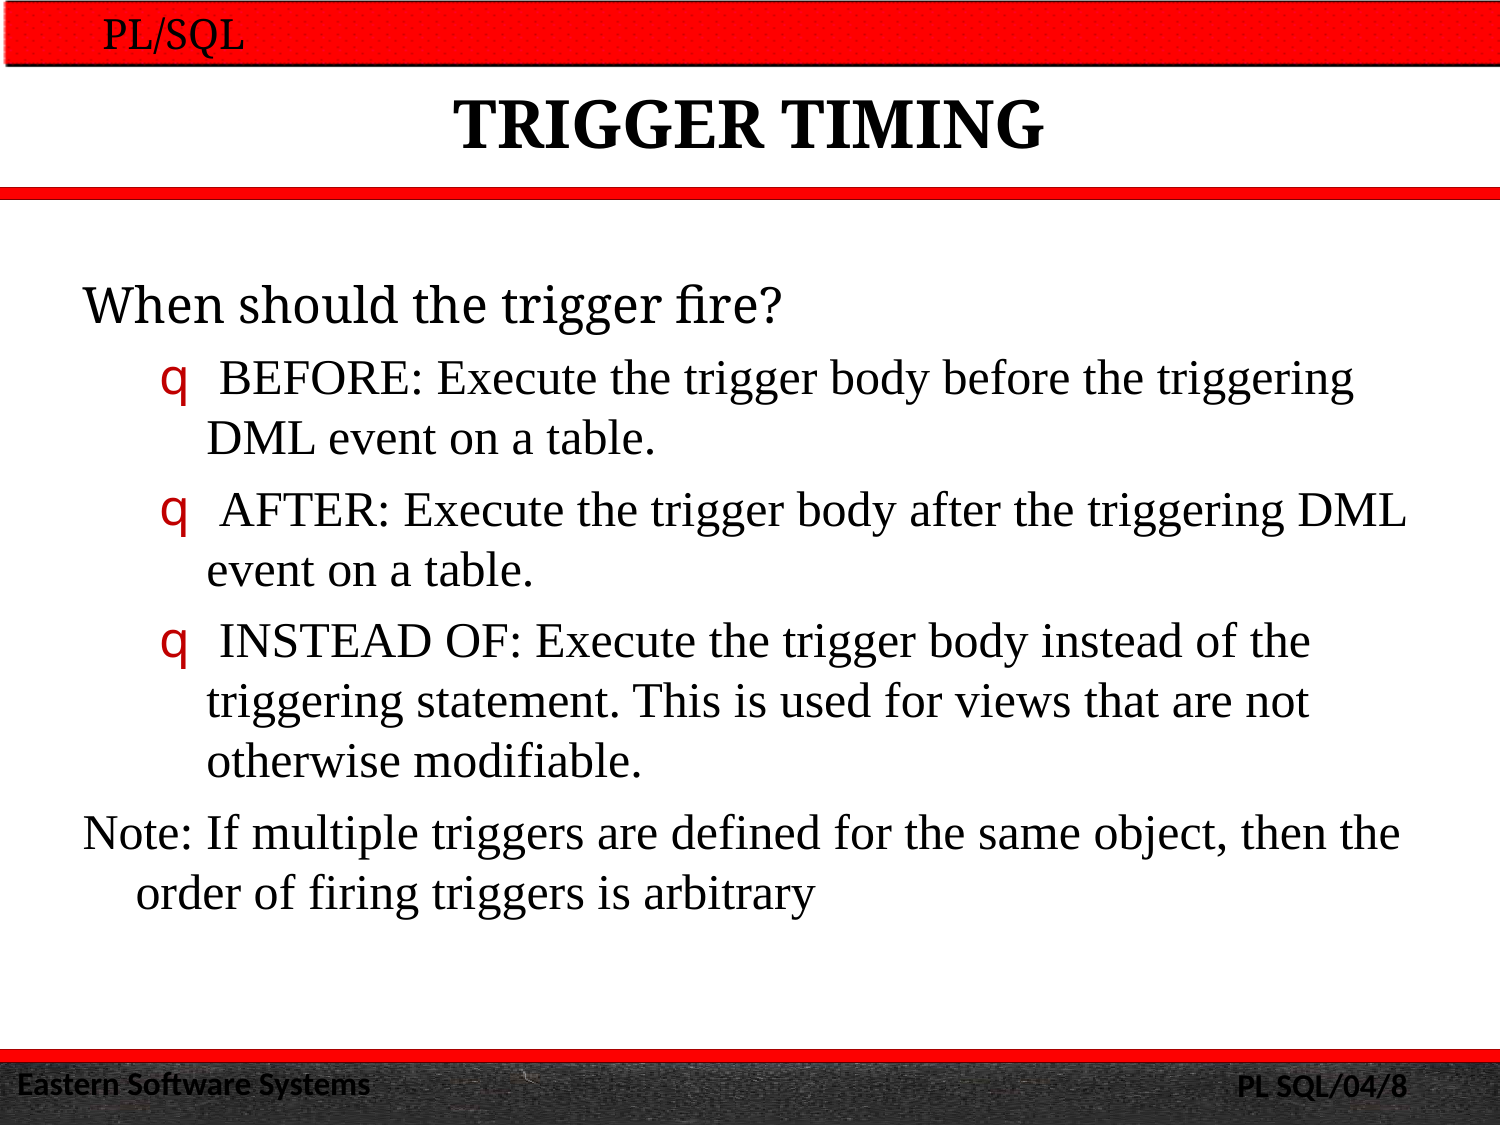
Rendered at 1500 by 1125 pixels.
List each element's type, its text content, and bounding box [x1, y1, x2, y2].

text_box Eastern Software Systems [2, 1054, 394, 1110]
picture [0, 0, 1500, 69]
text_box PL SQL/04/8 [373, 1056, 1500, 1125]
text_box When should the trigger fire? BEFORE: Execute the trigger body before the triggering DML event on a table. AFTER: Execute the trigger body after the triggering DML event on a table. INSTEAD OF: Execute the trigger body instead of the triggering statement. This is used for views that are not otherwise modifiable. Note: If multiple triggers are defined for the same object, then the order of firing triggers is arbitrary [50, 265, 1438, 927]
picture [0, 1049, 1500, 1125]
text_box PL/SQL [87, 0, 288, 65]
text_box TRIGGER TIMING [0, 74, 1500, 170]
picture [0, 187, 1500, 200]
